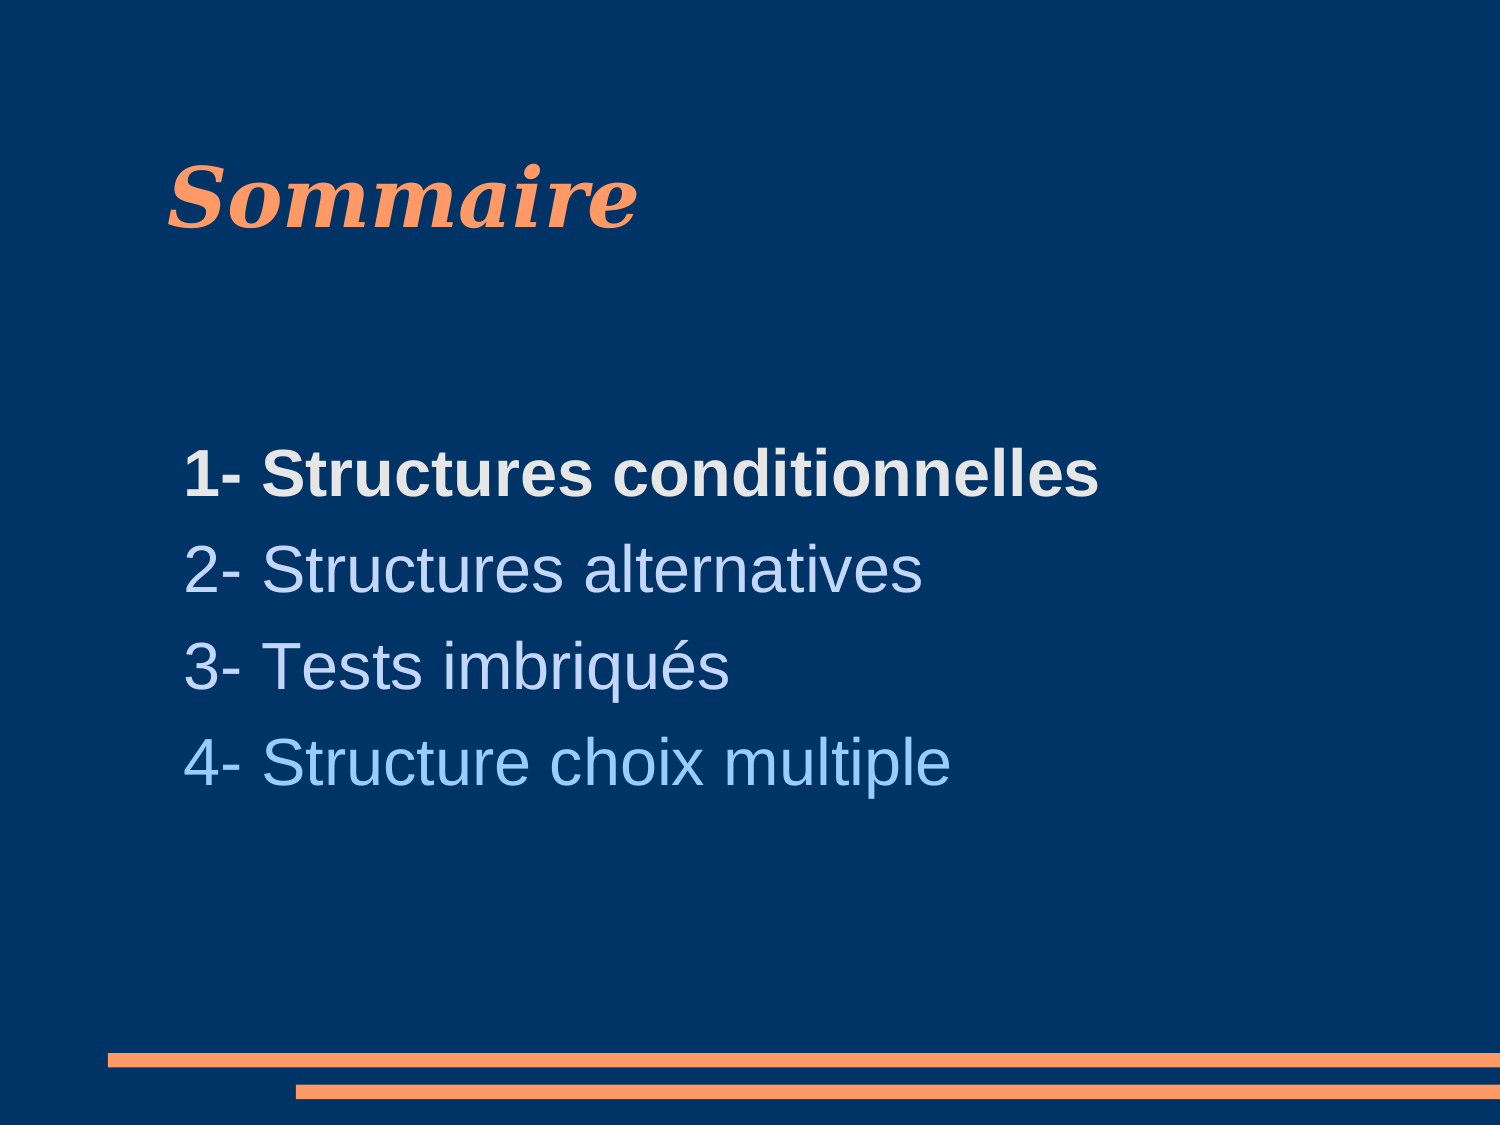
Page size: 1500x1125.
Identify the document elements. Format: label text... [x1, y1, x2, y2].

title Sommaire [112, 99, 1388, 288]
list 1- Structures conditionnelles 2- Structures alternatives 3- Tests imbriqués 4- Structure choix multiple [112, 324, 1388, 1000]
